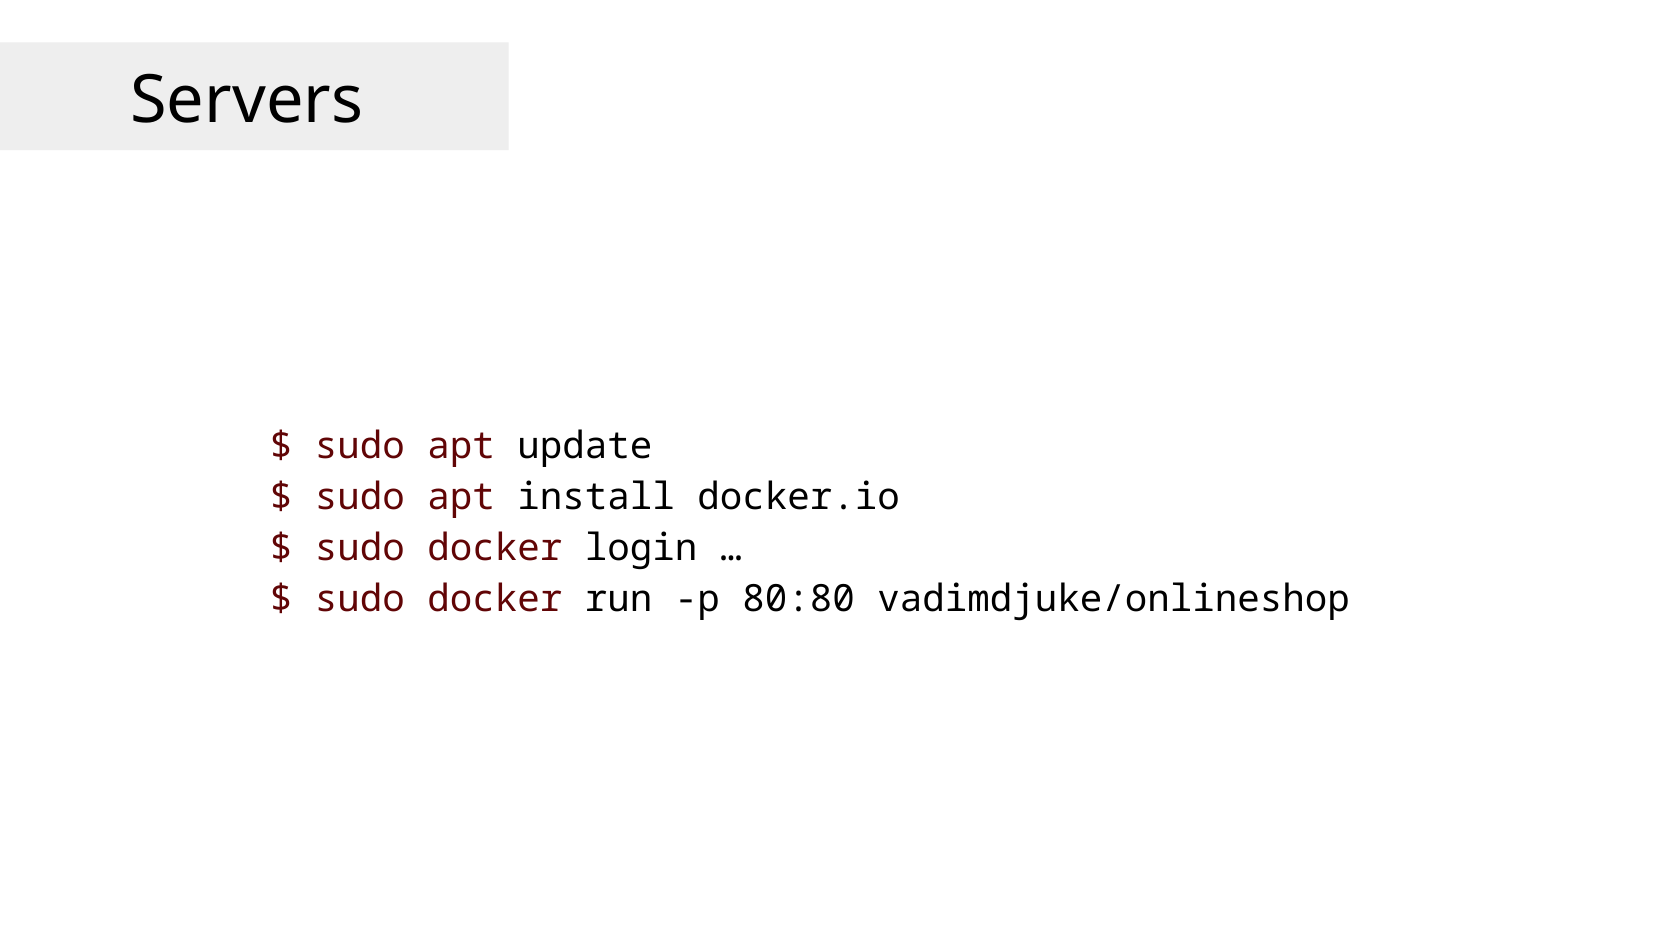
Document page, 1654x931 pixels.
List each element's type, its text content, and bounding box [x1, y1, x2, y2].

text_box $ sudo apt update $ sudo apt install docker.io $ sudo docker login … $ sudo docker run -p 80:80 vadimdjuke/onlineshop [255, 309, 1411, 706]
title Servers [0, 42, 509, 151]
